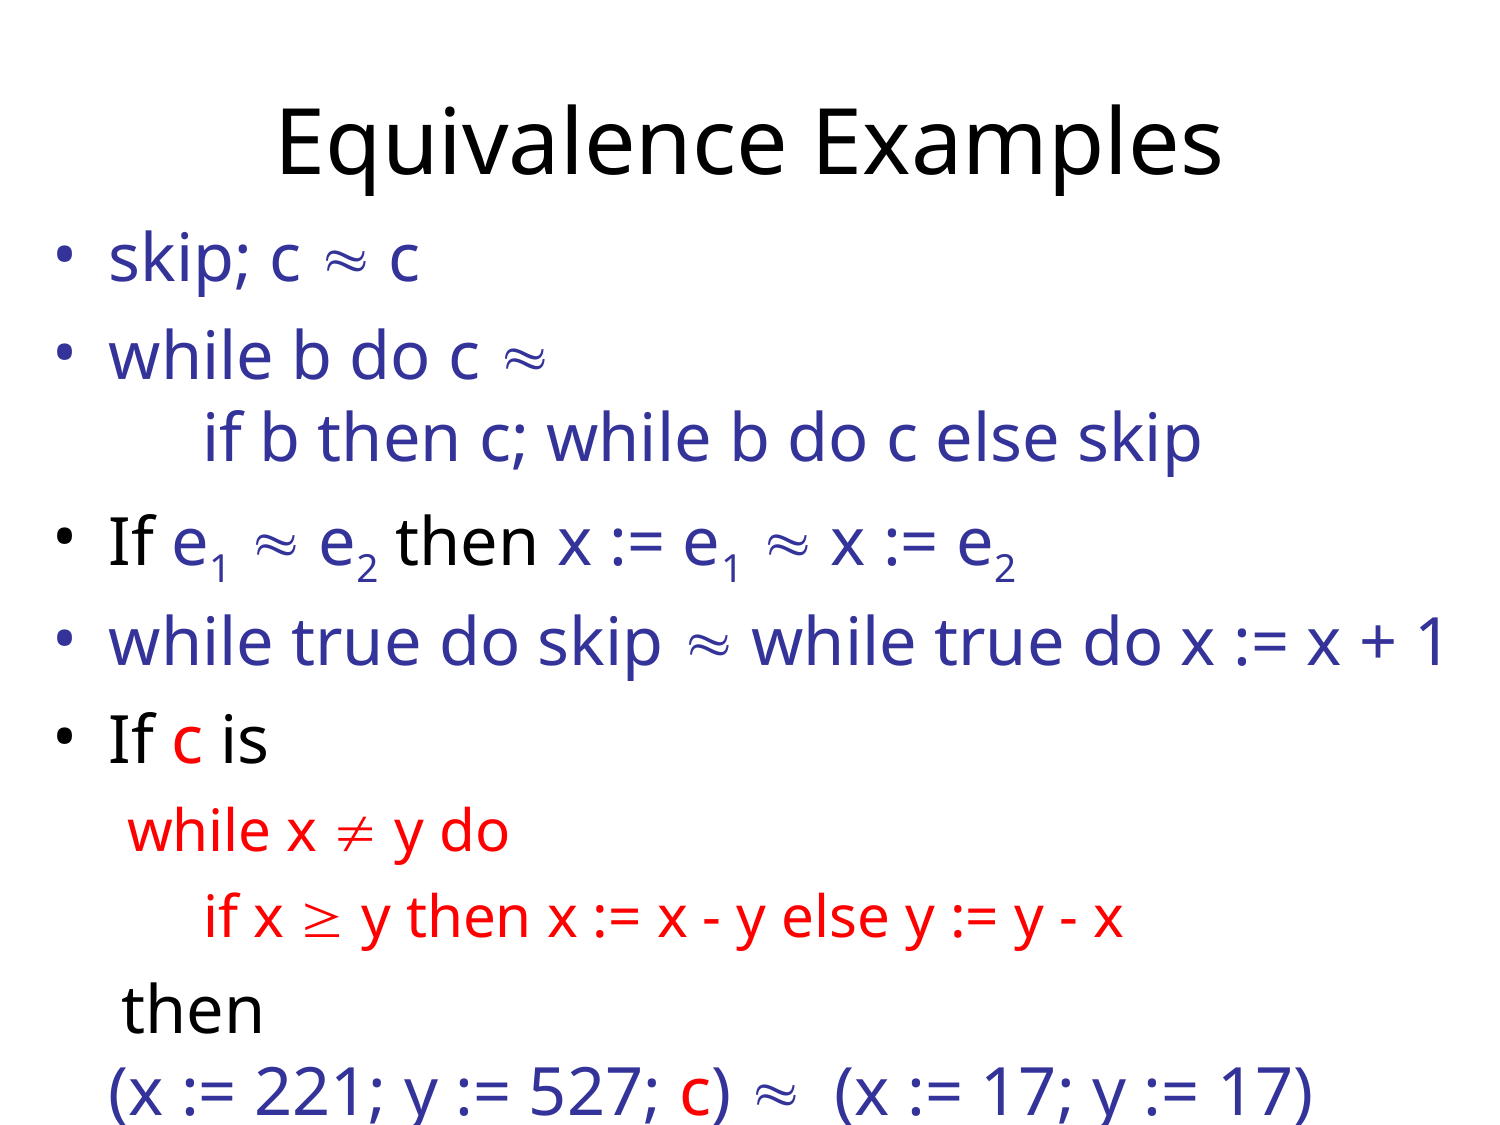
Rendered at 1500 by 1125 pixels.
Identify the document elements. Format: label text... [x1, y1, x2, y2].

list skip; c  c while b do c  if b then c; while b do c else skip If e1  e2 then x := e1  x := e2 while true do skip  while true do x := x + 1 If c is while x  y do if x  y then x := x - y else y := y - x then (x := 221; y := 527; c) (x := 17; y := 17) [37, 208, 1476, 1125]
title Equivalence Examples [75, 45, 1426, 208]
